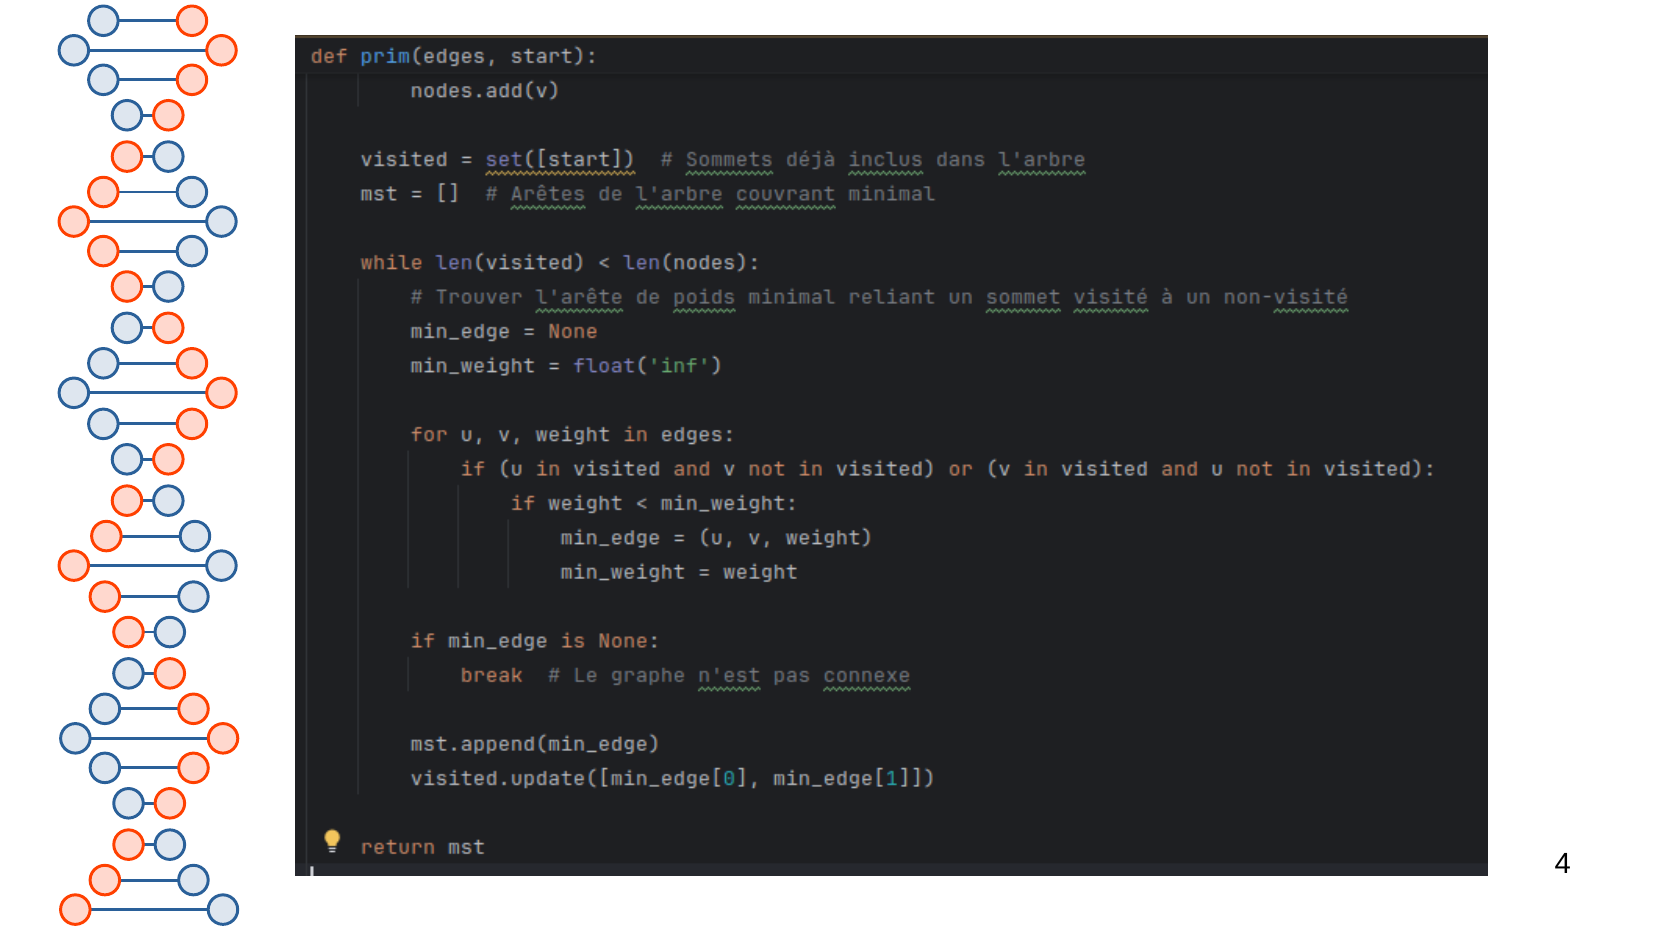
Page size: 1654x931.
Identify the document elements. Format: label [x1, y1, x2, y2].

picture [295, 35, 1488, 877]
